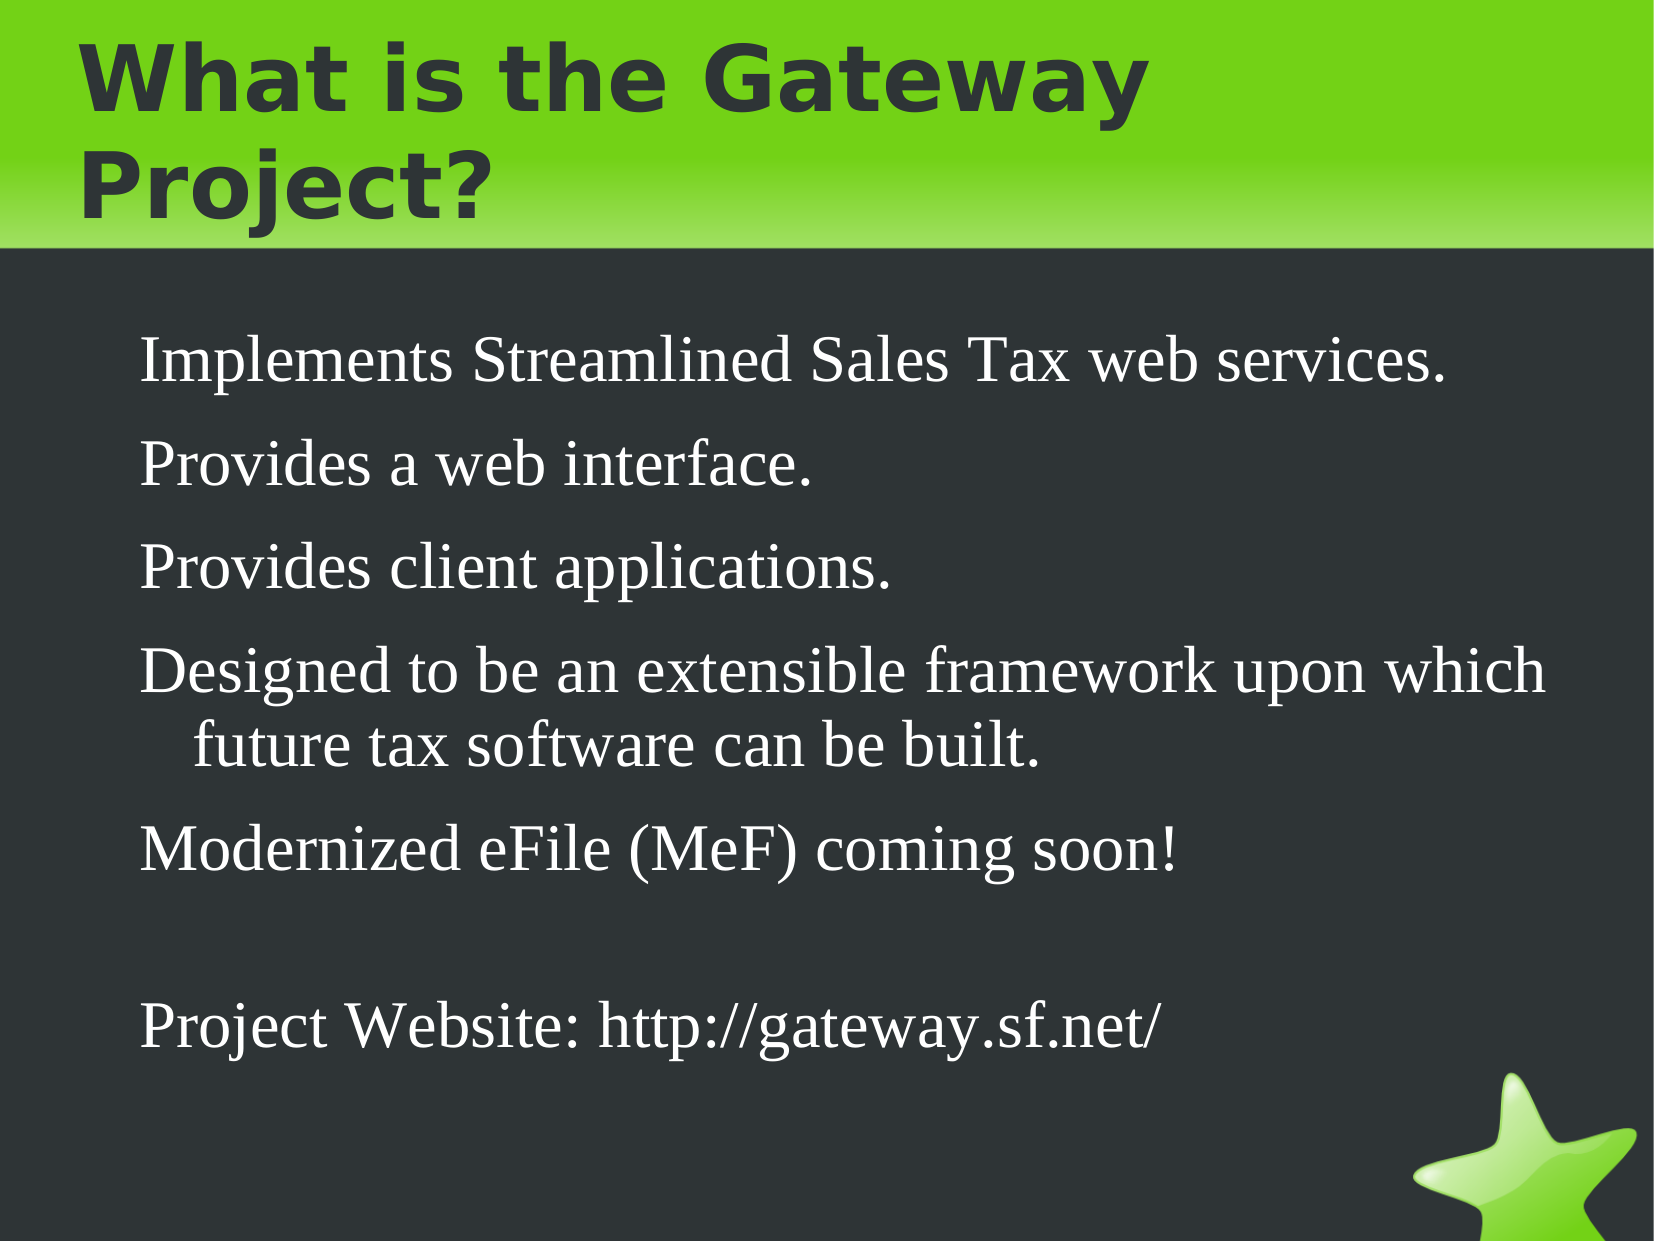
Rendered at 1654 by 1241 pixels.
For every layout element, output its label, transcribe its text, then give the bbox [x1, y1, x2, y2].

picture [0, 0, 1654, 1241]
title What is the Gateway Project? [76, 25, 1565, 240]
list Implements Streamlined Sales Tax web services. Provides a web interface. Provides client applications. Designed to be an extensible framework upon which future tax software can be built. Modernized eFile (MeF) coming soon! Project Website: http://gateway.sf.net/ [121, 322, 1561, 1133]
